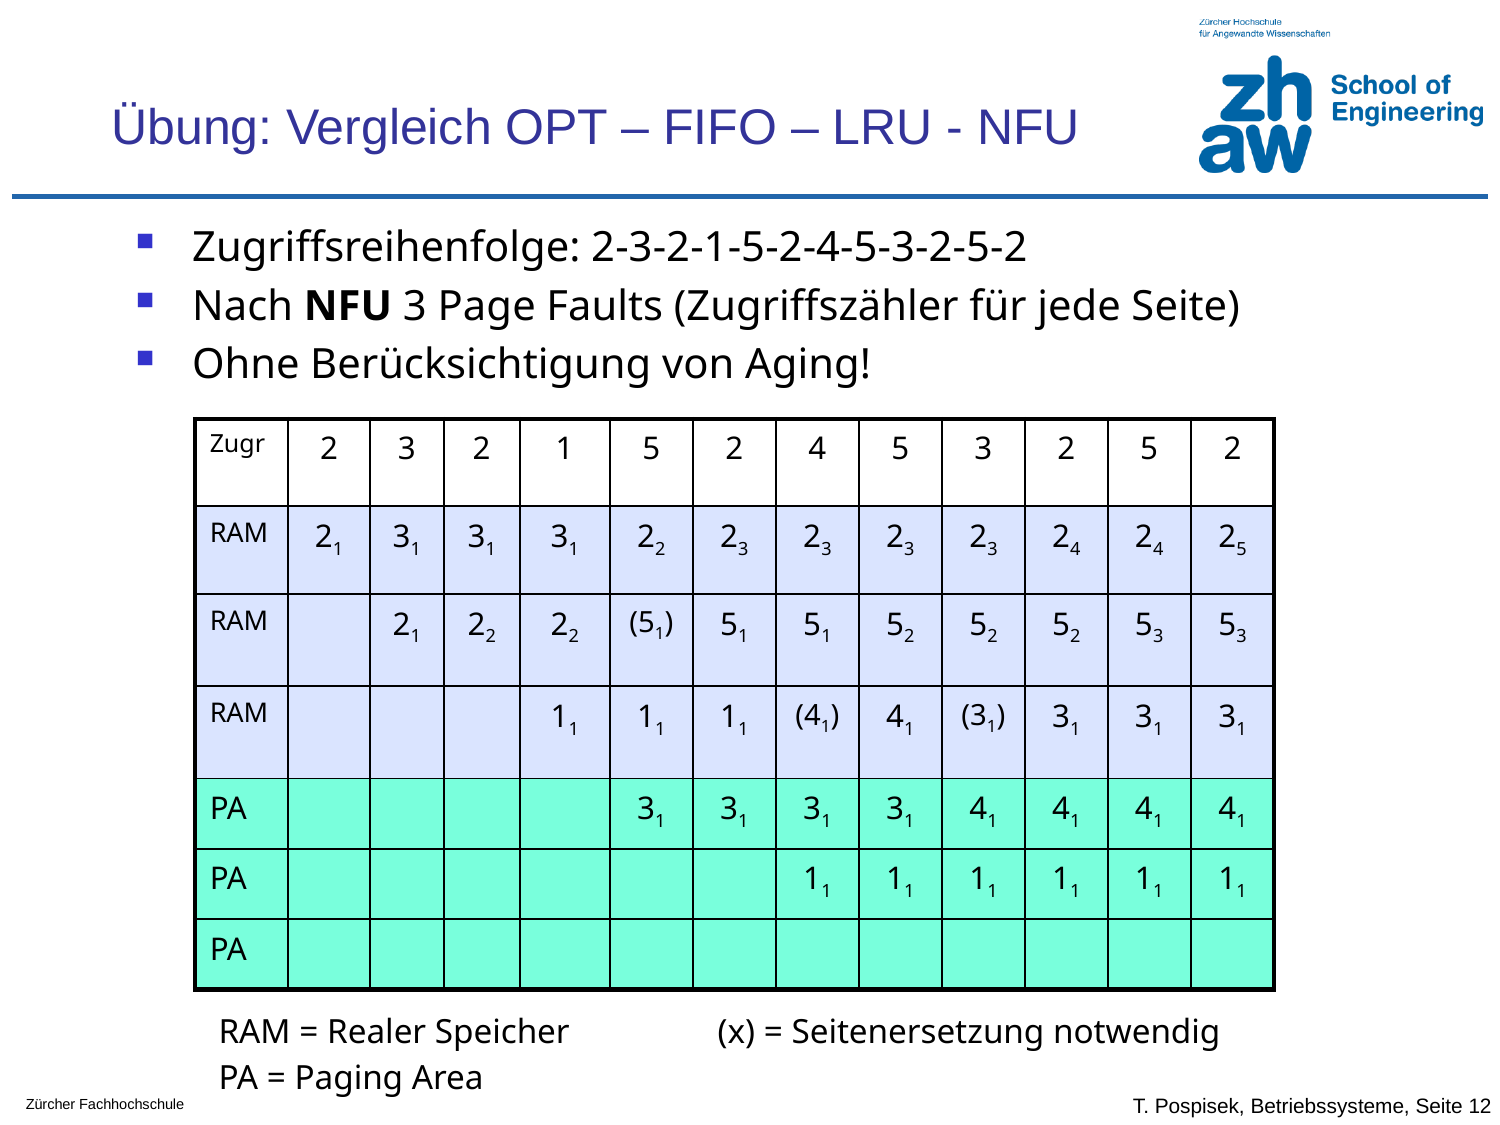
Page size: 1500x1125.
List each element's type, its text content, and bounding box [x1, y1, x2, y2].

table_cell [694, 920, 775, 987]
table_header Zugr [197, 421, 287, 505]
table_cell 52 [943, 595, 1024, 685]
table_cell 31 [694, 779, 775, 848]
table_cell 41 [1192, 779, 1272, 848]
list Zugriffsreihenfolge: 2-3-2-1-5-2-4-5-3-2-5-2 Nach NFU 3 Page Faults (Zugriffszähler für jede Seite) Ohne Berücksichtigung von Aging! [120, 212, 1375, 375]
table_header 5 [1109, 421, 1190, 505]
table_cell [289, 779, 369, 848]
table_header 2 [1192, 421, 1272, 505]
table_cell [445, 920, 519, 987]
table_cell 31 [1192, 687, 1272, 778]
table_cell [289, 595, 369, 685]
table_cell [777, 920, 858, 987]
table_cell 31 [777, 779, 858, 848]
table_cell 23 [943, 507, 1024, 593]
table_cell 22 [521, 595, 609, 685]
table_header 5 [860, 421, 941, 505]
table_cell [371, 850, 443, 918]
table_cell RAM [197, 507, 287, 593]
table_cell 41 [860, 687, 941, 778]
table_cell [694, 850, 775, 918]
table_cell 11 [860, 850, 941, 918]
table_header 2 [694, 421, 775, 505]
table_cell 21 [371, 595, 443, 685]
table_cell 11 [521, 687, 609, 778]
table_cell [860, 920, 941, 987]
table_header 3 [371, 421, 443, 505]
table_cell 24 [1026, 507, 1107, 593]
table_header 1 [521, 421, 609, 505]
table_cell [371, 779, 443, 848]
table_cell RAM [197, 595, 287, 685]
table_header 2 [445, 421, 519, 505]
table_cell 53 [1109, 595, 1190, 685]
table_cell 11 [777, 850, 858, 918]
table_cell 23 [860, 507, 941, 593]
table_cell [611, 920, 692, 987]
text_box RAM = Realer Speicher (x) = Seitenersetzung notwendig PA = Paging Area [203, 1002, 1404, 1103]
table_cell 25 [1192, 507, 1272, 593]
table_cell (31) [943, 687, 1024, 778]
title Übung: Vergleich OPT – FIFO – LRU - NFU [96, 50, 1375, 163]
table_cell 31 [611, 779, 692, 848]
table_cell [371, 687, 443, 778]
table_cell 22 [611, 507, 692, 593]
table_cell [289, 850, 369, 918]
table_cell 52 [1026, 595, 1107, 685]
table_header 2 [1026, 421, 1107, 505]
table_cell PA [197, 920, 287, 987]
table_cell [1026, 920, 1107, 987]
table_cell 41 [1026, 779, 1107, 848]
table_cell 31 [860, 779, 941, 848]
table_cell [521, 779, 609, 848]
table_cell 51 [777, 595, 858, 685]
table_cell 51 [694, 595, 775, 685]
table_cell 11 [1026, 850, 1107, 918]
table_cell 11 [611, 687, 692, 778]
table_cell 41 [943, 779, 1024, 848]
table_cell [521, 920, 609, 987]
table_cell 23 [694, 507, 775, 593]
table_cell 24 [1109, 507, 1190, 593]
table_cell [1192, 920, 1272, 987]
table_cell 21 [289, 507, 369, 593]
table_cell 53 [1192, 595, 1272, 685]
table_header 5 [611, 421, 692, 505]
table_cell [1109, 920, 1190, 987]
table_cell [289, 920, 369, 987]
table_cell 31 [1026, 687, 1107, 778]
table_cell 31 [1109, 687, 1190, 778]
table_cell 31 [445, 507, 519, 593]
table_cell [445, 687, 519, 778]
table_cell 31 [371, 507, 443, 593]
table_cell RAM [197, 687, 287, 778]
table_cell 11 [1192, 850, 1272, 918]
table_cell [371, 920, 443, 987]
table_header 3 [943, 421, 1024, 505]
table_cell 11 [694, 687, 775, 778]
table_cell [289, 687, 369, 778]
table_cell [611, 850, 692, 918]
table_cell [445, 779, 519, 848]
table_cell 11 [943, 850, 1024, 918]
table_cell PA [197, 850, 287, 918]
table_cell (51) [611, 595, 692, 685]
table_header 2 [289, 421, 369, 505]
table_cell 52 [860, 595, 941, 685]
table_cell 41 [1109, 779, 1190, 848]
table_cell 22 [445, 595, 519, 685]
table_cell (41) [777, 687, 858, 778]
table_cell 31 [521, 507, 609, 593]
picture [1199, 19, 1483, 173]
table_cell [943, 920, 1024, 987]
table_cell PA [197, 779, 287, 848]
table_cell 11 [1109, 850, 1190, 918]
table_header 4 [777, 421, 858, 505]
table_cell [521, 850, 609, 918]
table_cell [445, 850, 519, 918]
table_cell 23 [777, 507, 858, 593]
